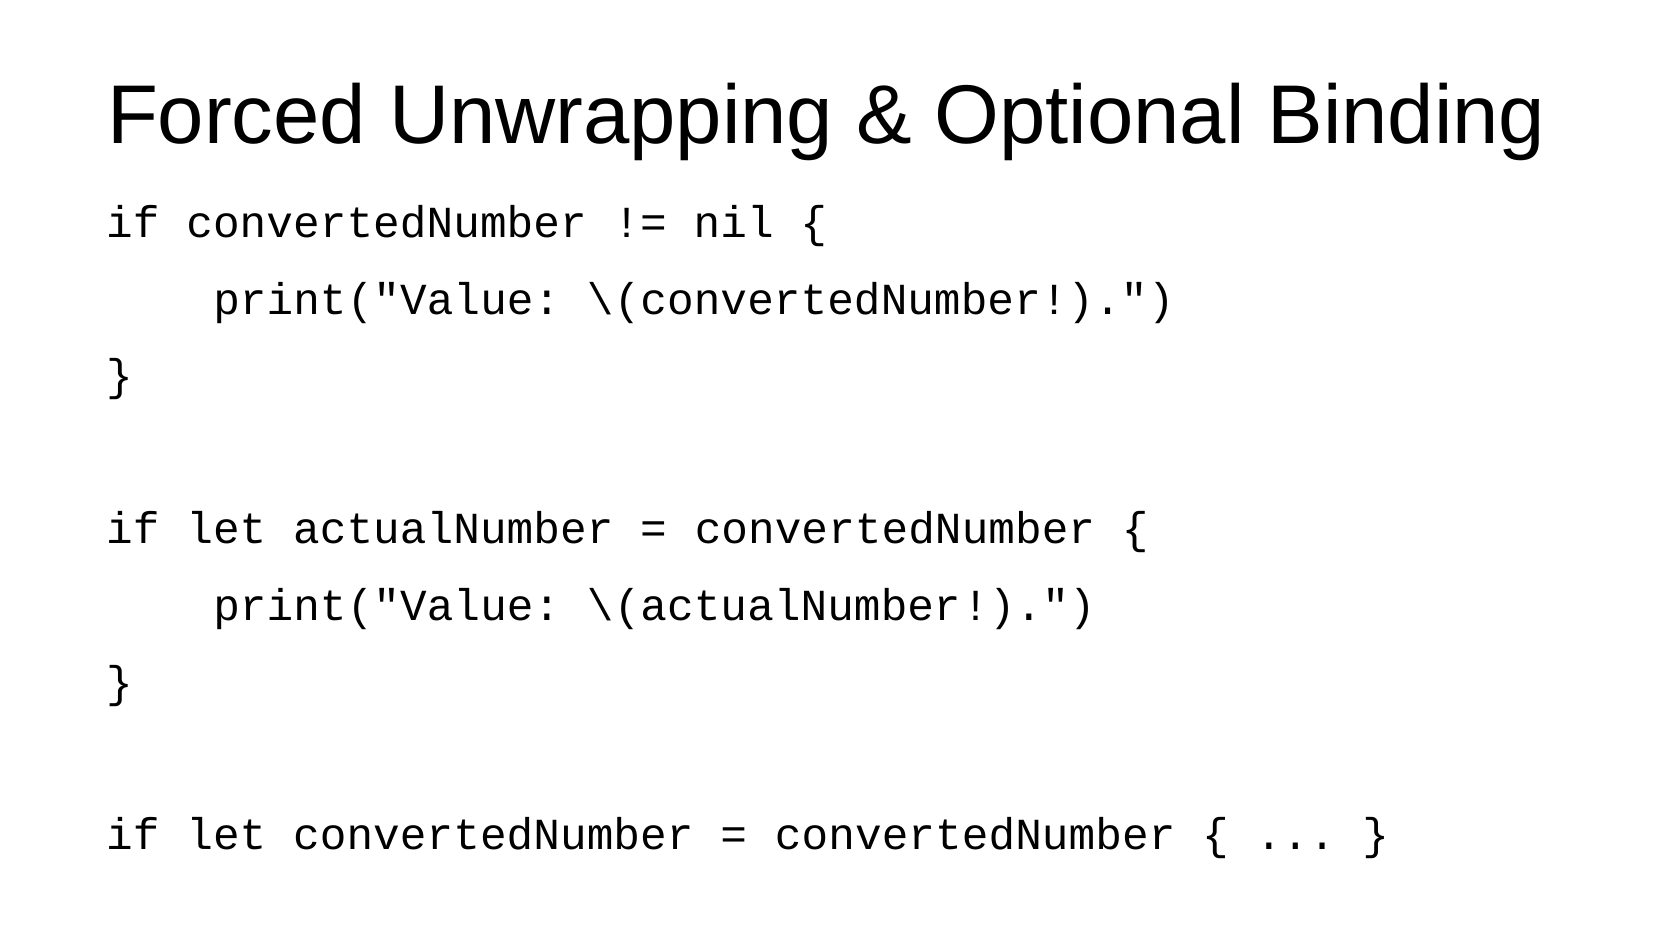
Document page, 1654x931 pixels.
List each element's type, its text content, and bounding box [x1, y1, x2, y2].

list if convertedNumber != nil { print("Value: \(convertedNumber!).") } if let actualNumber = convertedNumber { print("Value: \(actualNumber!).") } if let convertedNumber = convertedNumber { ... } [106, 200, 1595, 869]
title Forced Unwrapping & Optional Binding [82, 37, 1571, 193]
